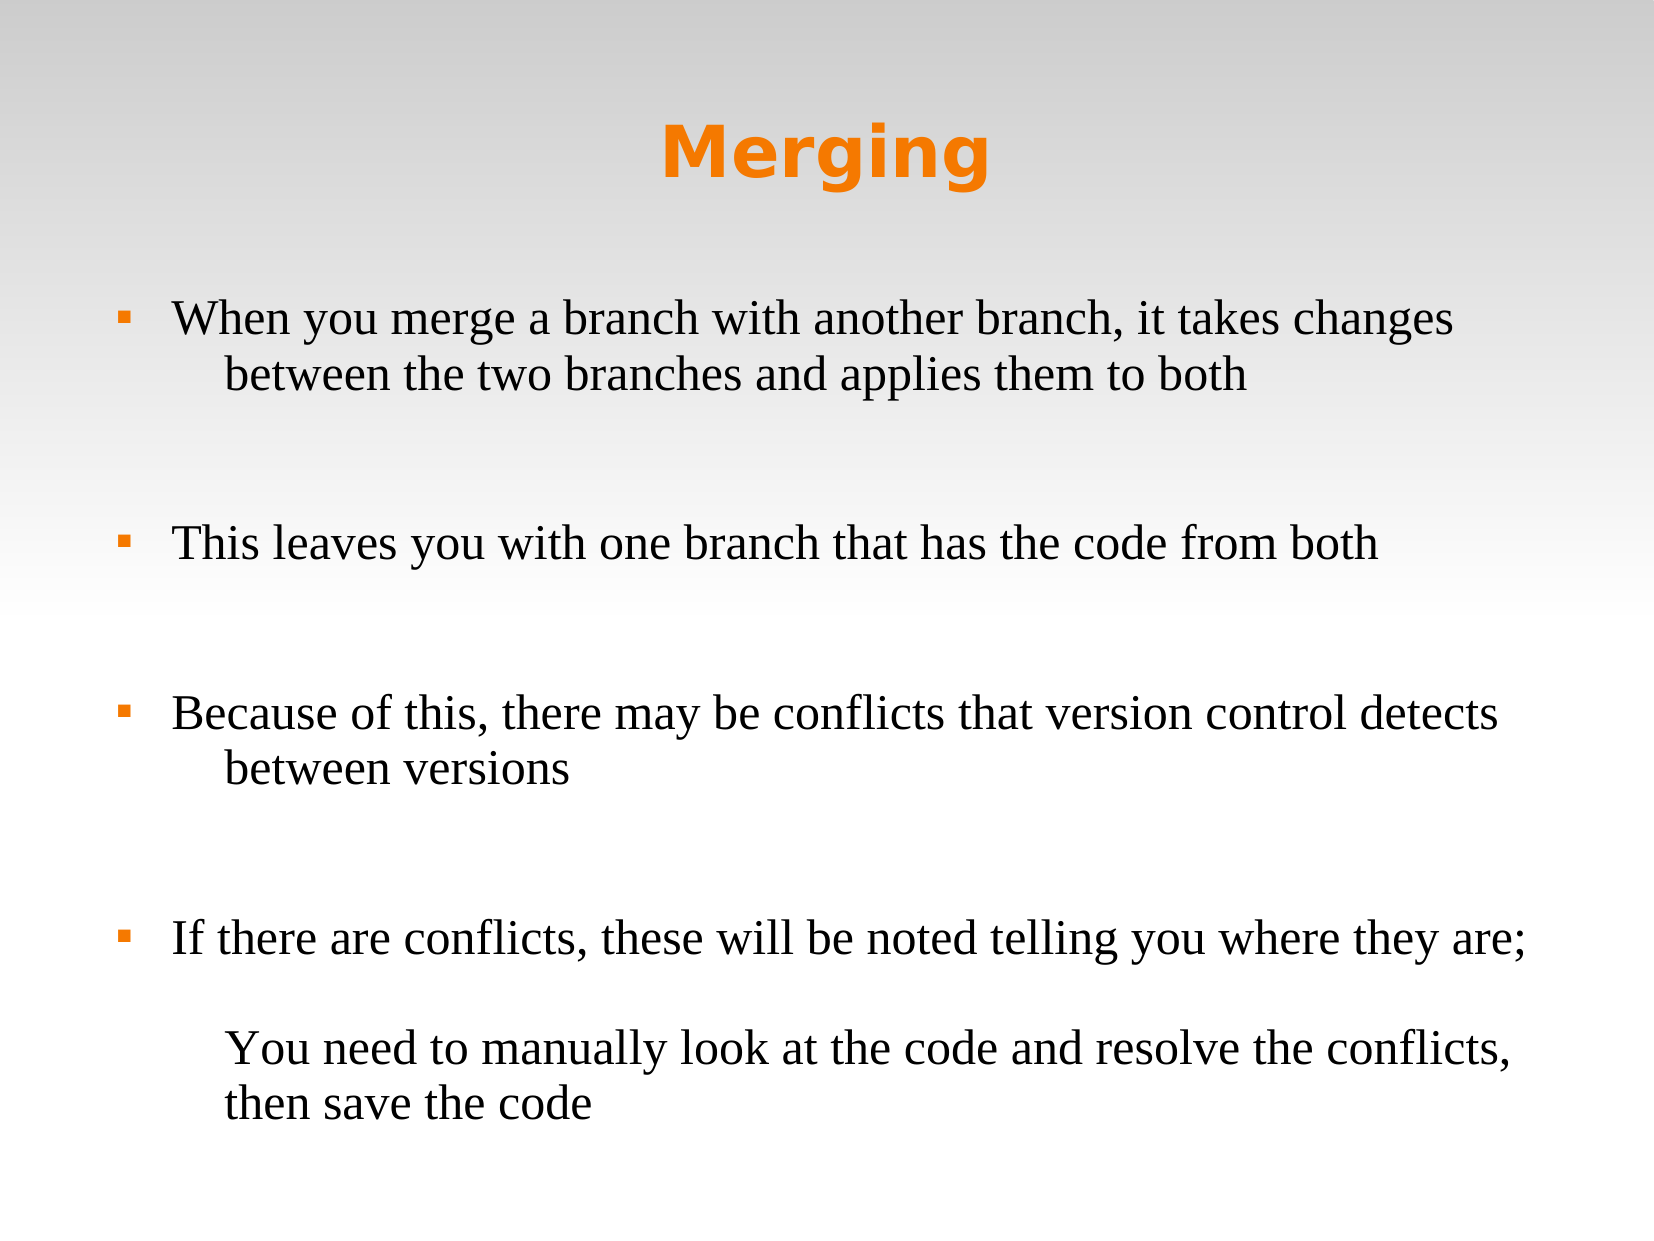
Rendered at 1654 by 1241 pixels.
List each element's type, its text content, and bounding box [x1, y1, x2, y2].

title Merging [82, 49, 1571, 257]
list When you merge a branch with another branch, it takes changes between the two branches and applies them to both This leaves you with one branch that has the code from both Because of this, there may be conflicts that version control detects between versions If there are conflicts, these will be noted telling you where they are; You need to manually look at the code and resolve the conflicts, then save the code [82, 290, 1571, 1194]
